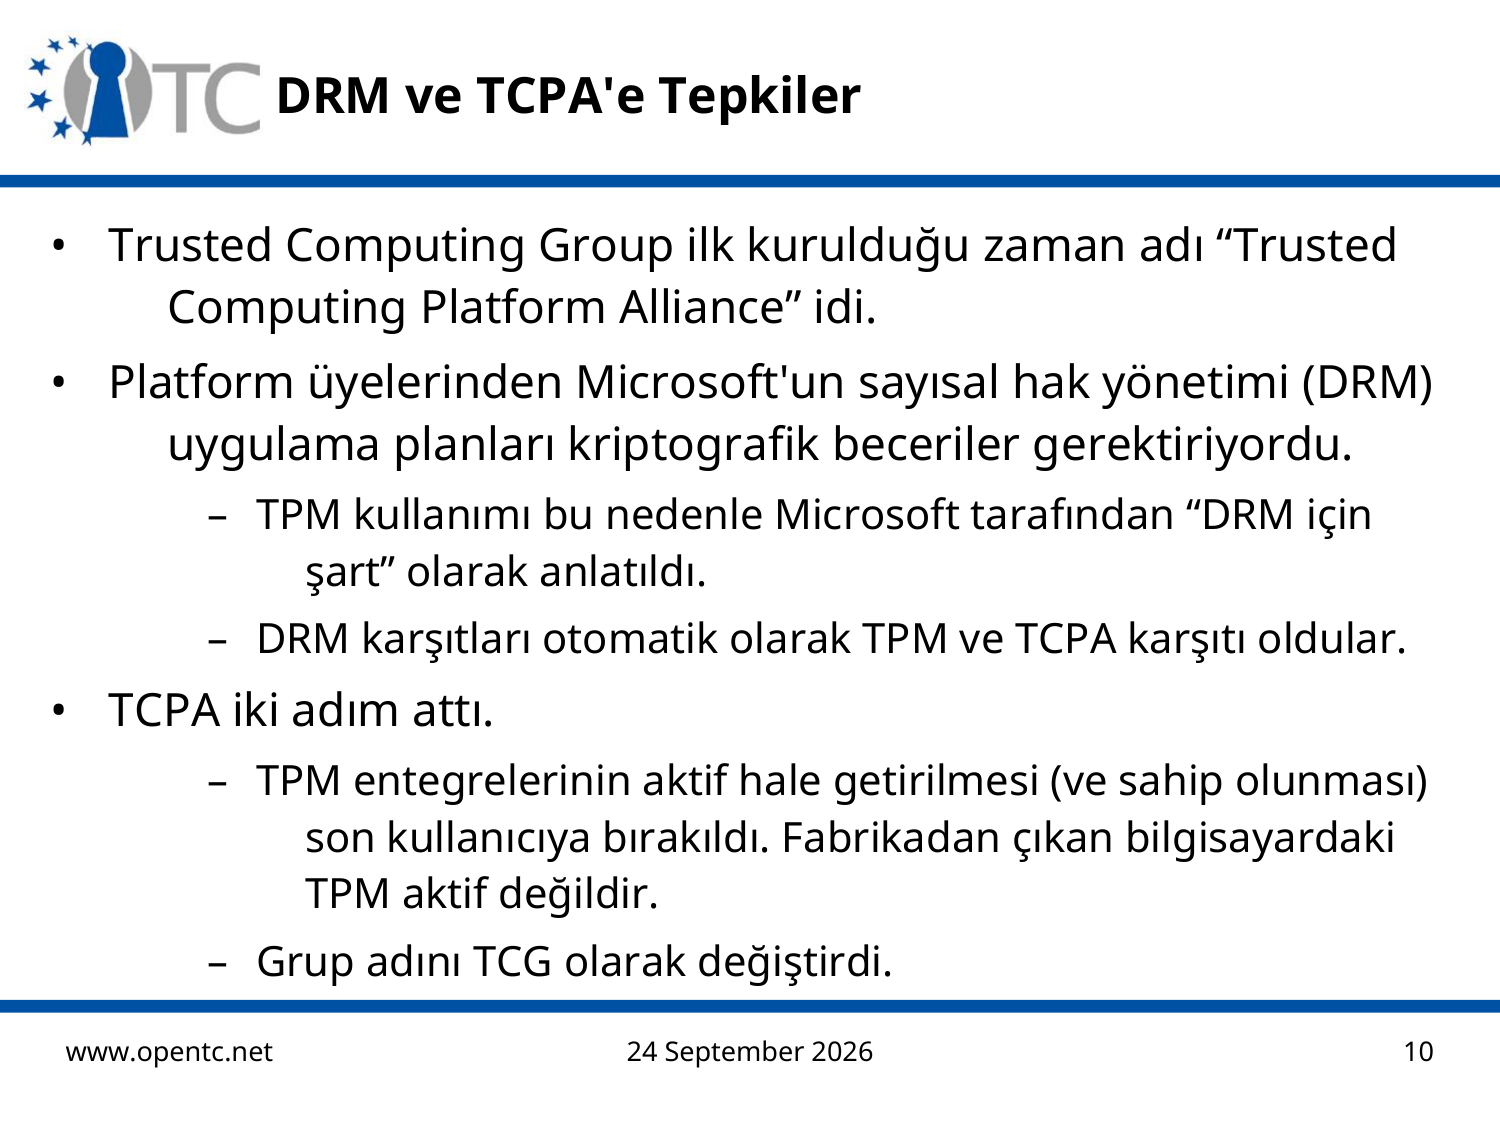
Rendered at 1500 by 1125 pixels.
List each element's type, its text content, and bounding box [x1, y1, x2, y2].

picture [24, 30, 263, 150]
list Trusted Computing Group ilk kurulduğu zaman adı “Trusted Computing Platform Alliance” idi. Platform üyelerinden Microsoft'un sayısal hak yönetimi (DRM) uygulama planları kriptografik beceriler gerektiriyordu. TPM kullanımı bu nedenle Microsoft tarafından “DRM için şart” olarak anlatıldı. DRM karşıtları otomatik olarak TPM ve TCPA karşıtı oldular. TCPA iki adım attı. TPM entegrelerinin aktif hale getirilmesi (ve sahip olunması) son kullanıcıya bırakıldı. Fabrikadan çıkan bilgisayardaki TPM aktif değildir. Grup adını TCG olarak değiştirdi. [50, 212, 1450, 927]
title DRM ve TCPA'e Tepkiler [275, 7, 1450, 181]
